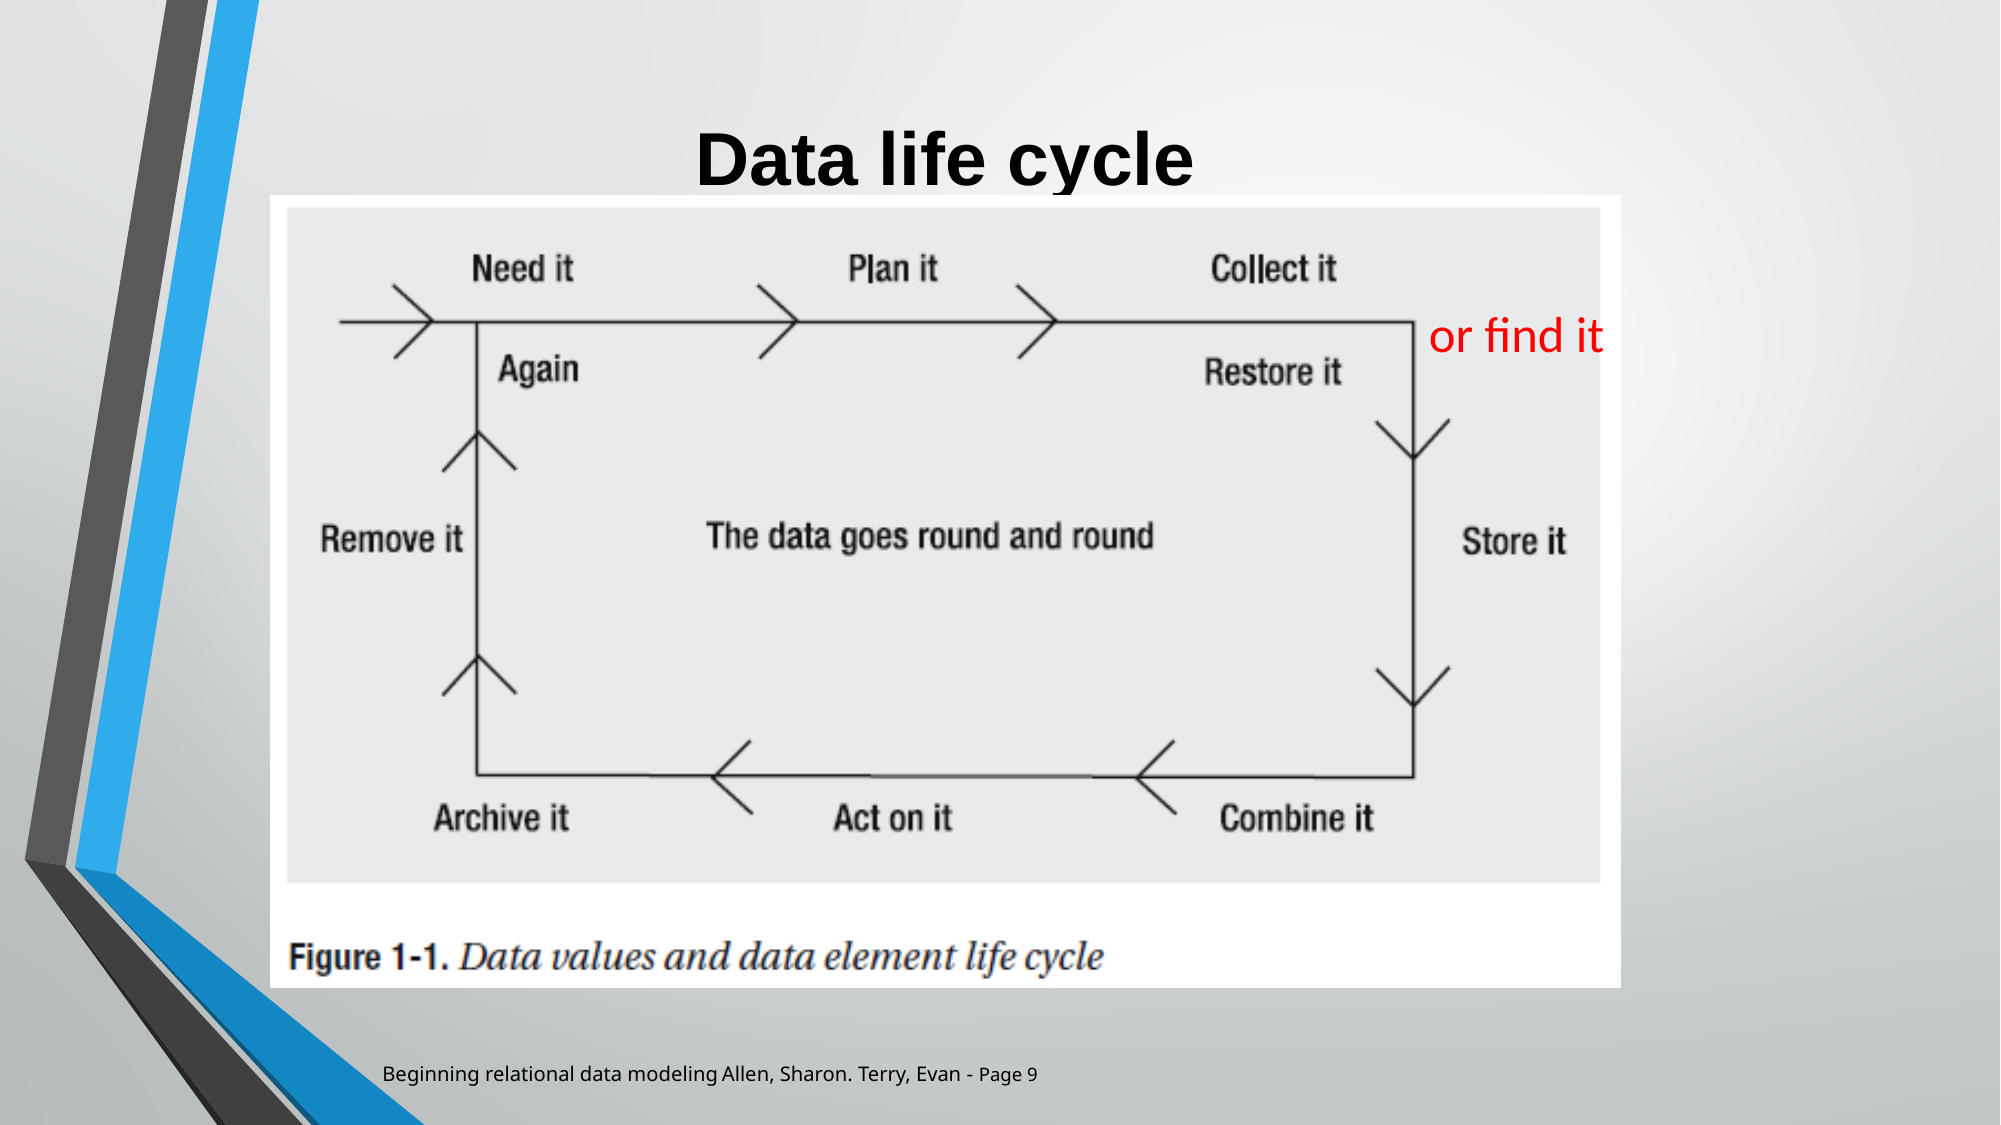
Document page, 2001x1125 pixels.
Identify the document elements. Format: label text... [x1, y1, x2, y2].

list Beginning relational data modeling Allen, Sharon. Terry, Evan - Page 9 [324, 1046, 1597, 1101]
picture [270, 196, 1621, 988]
text_box or find it [1413, 286, 1688, 346]
title Data life cycle [270, 28, 1621, 195]
